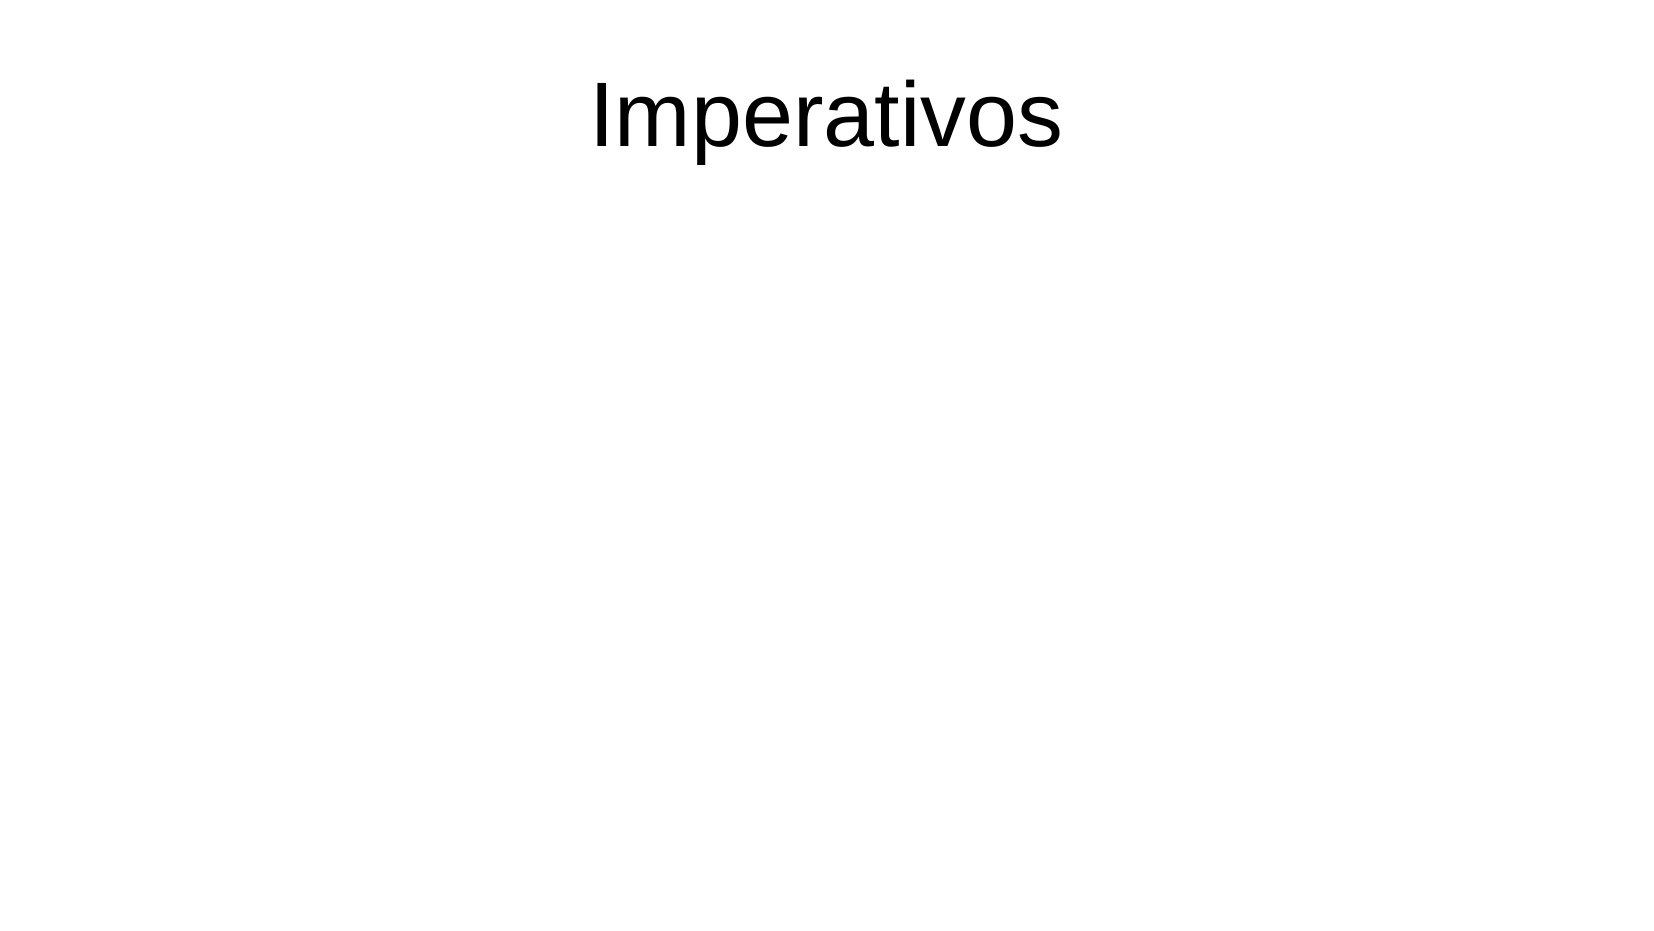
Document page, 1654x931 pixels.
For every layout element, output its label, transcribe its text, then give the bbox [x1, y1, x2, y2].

title Imperativos [82, 37, 1571, 193]
